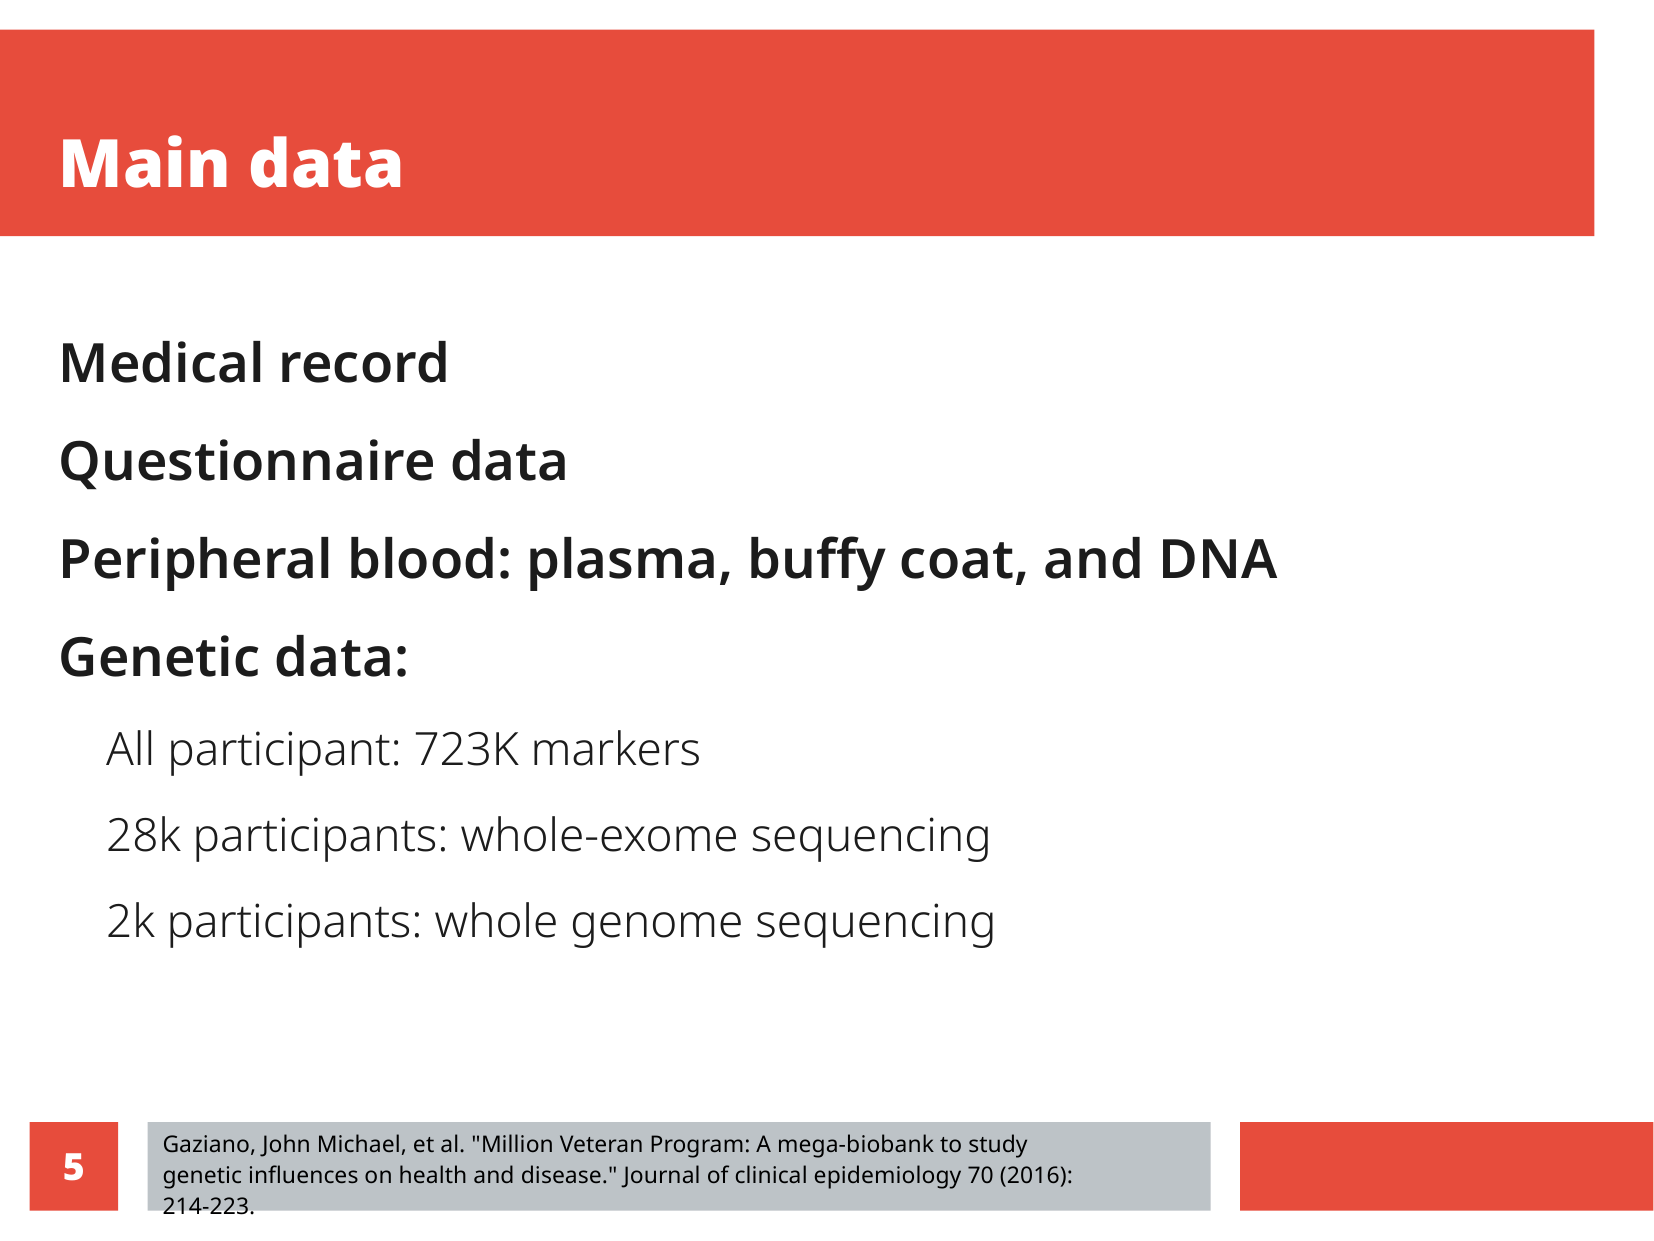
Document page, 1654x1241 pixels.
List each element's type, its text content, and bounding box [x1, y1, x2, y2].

title Main data [59, 59, 1595, 207]
text_box Gaziano, John Michael, et al. "Million Veteran Program: A mega-biobank to study genetic influences on health and disease." Journal of clinical epidemiology 70 (2016): 214-223. [147, 1120, 1118, 1216]
list Medical record Questionnaire data Peripheral blood: plasma, buffy coat, and DNA Genetic data: All participant: 723K markers 28k participants: whole-exome sequencing 2k participants: whole genome sequencing [59, 324, 1565, 1093]
